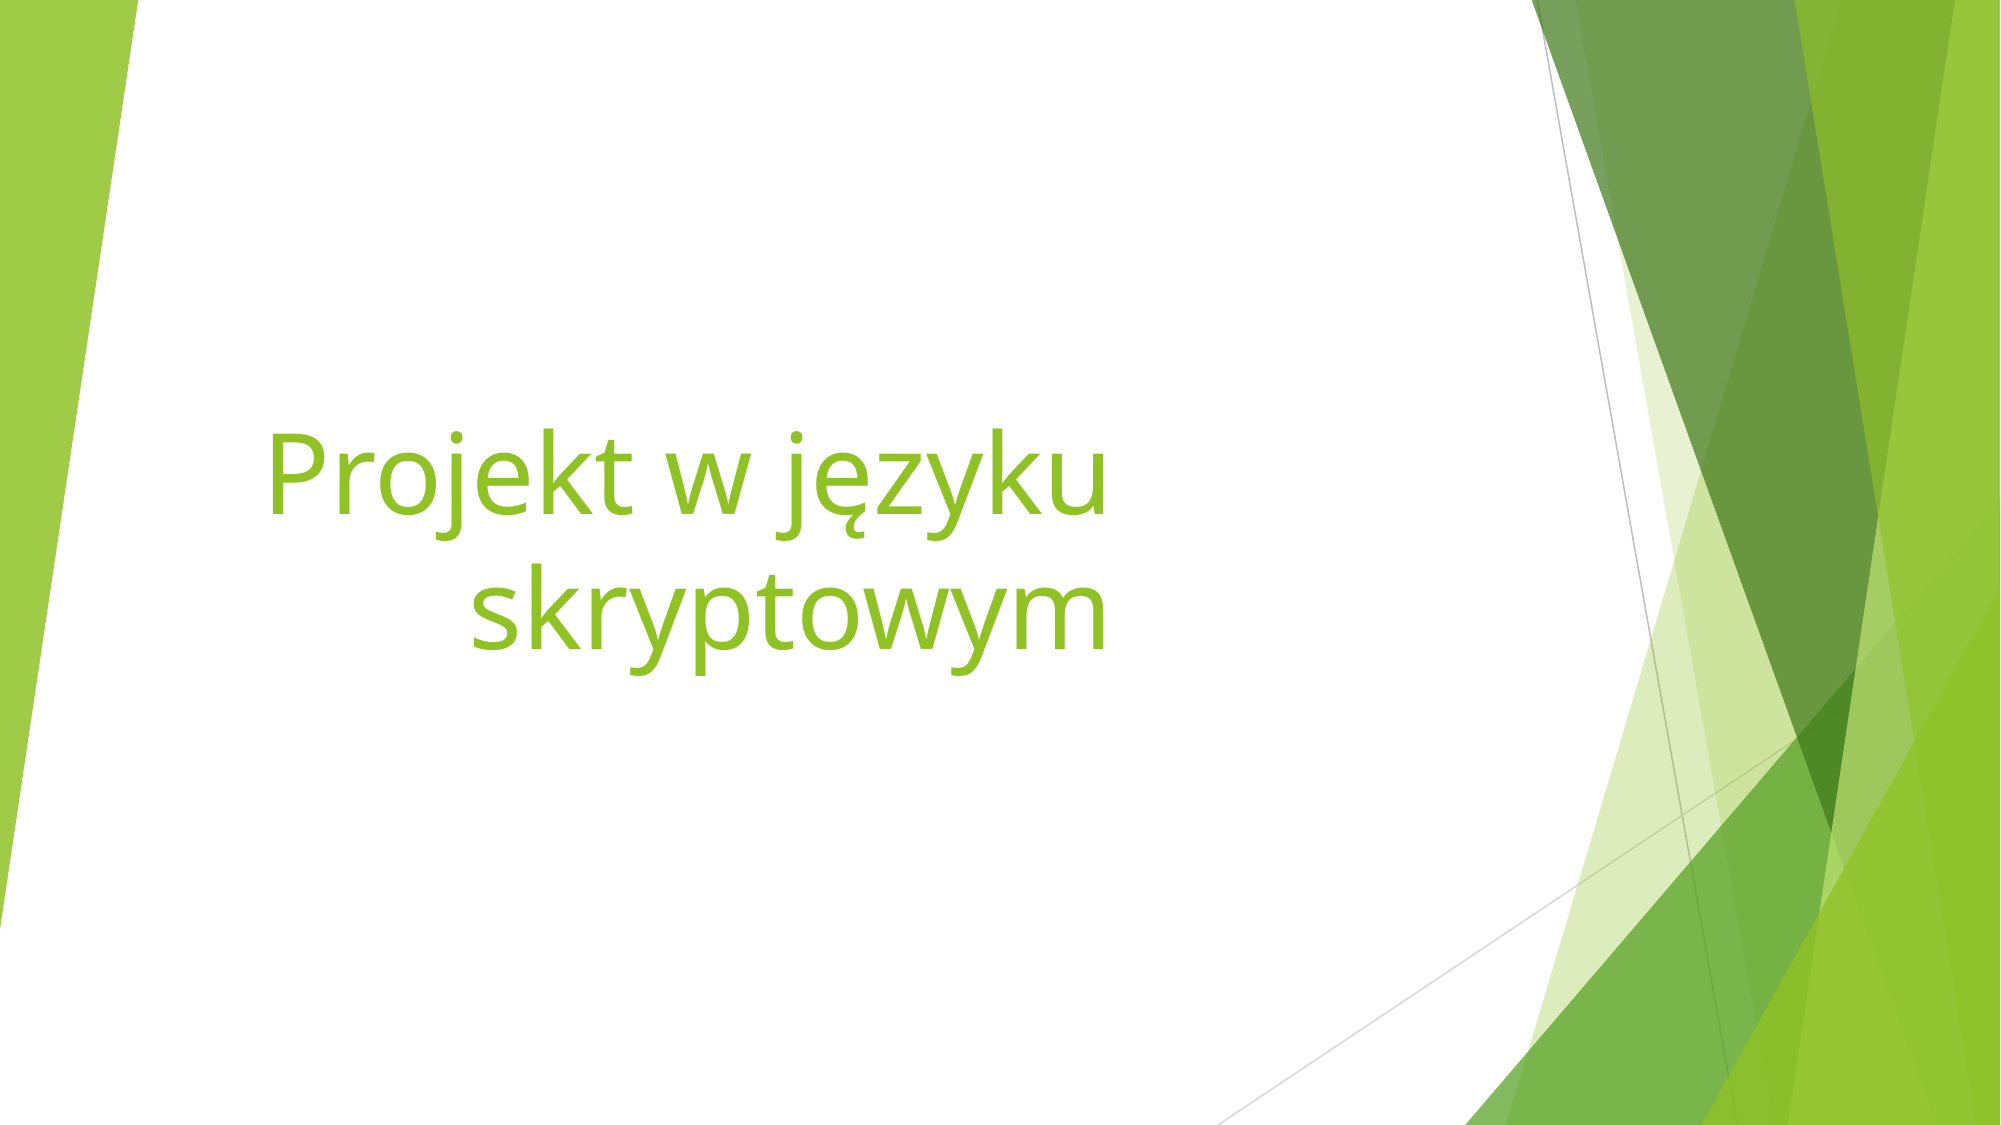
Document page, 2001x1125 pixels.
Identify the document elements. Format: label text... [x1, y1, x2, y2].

title Projekt w języku skryptowym [247, 394, 1522, 665]
